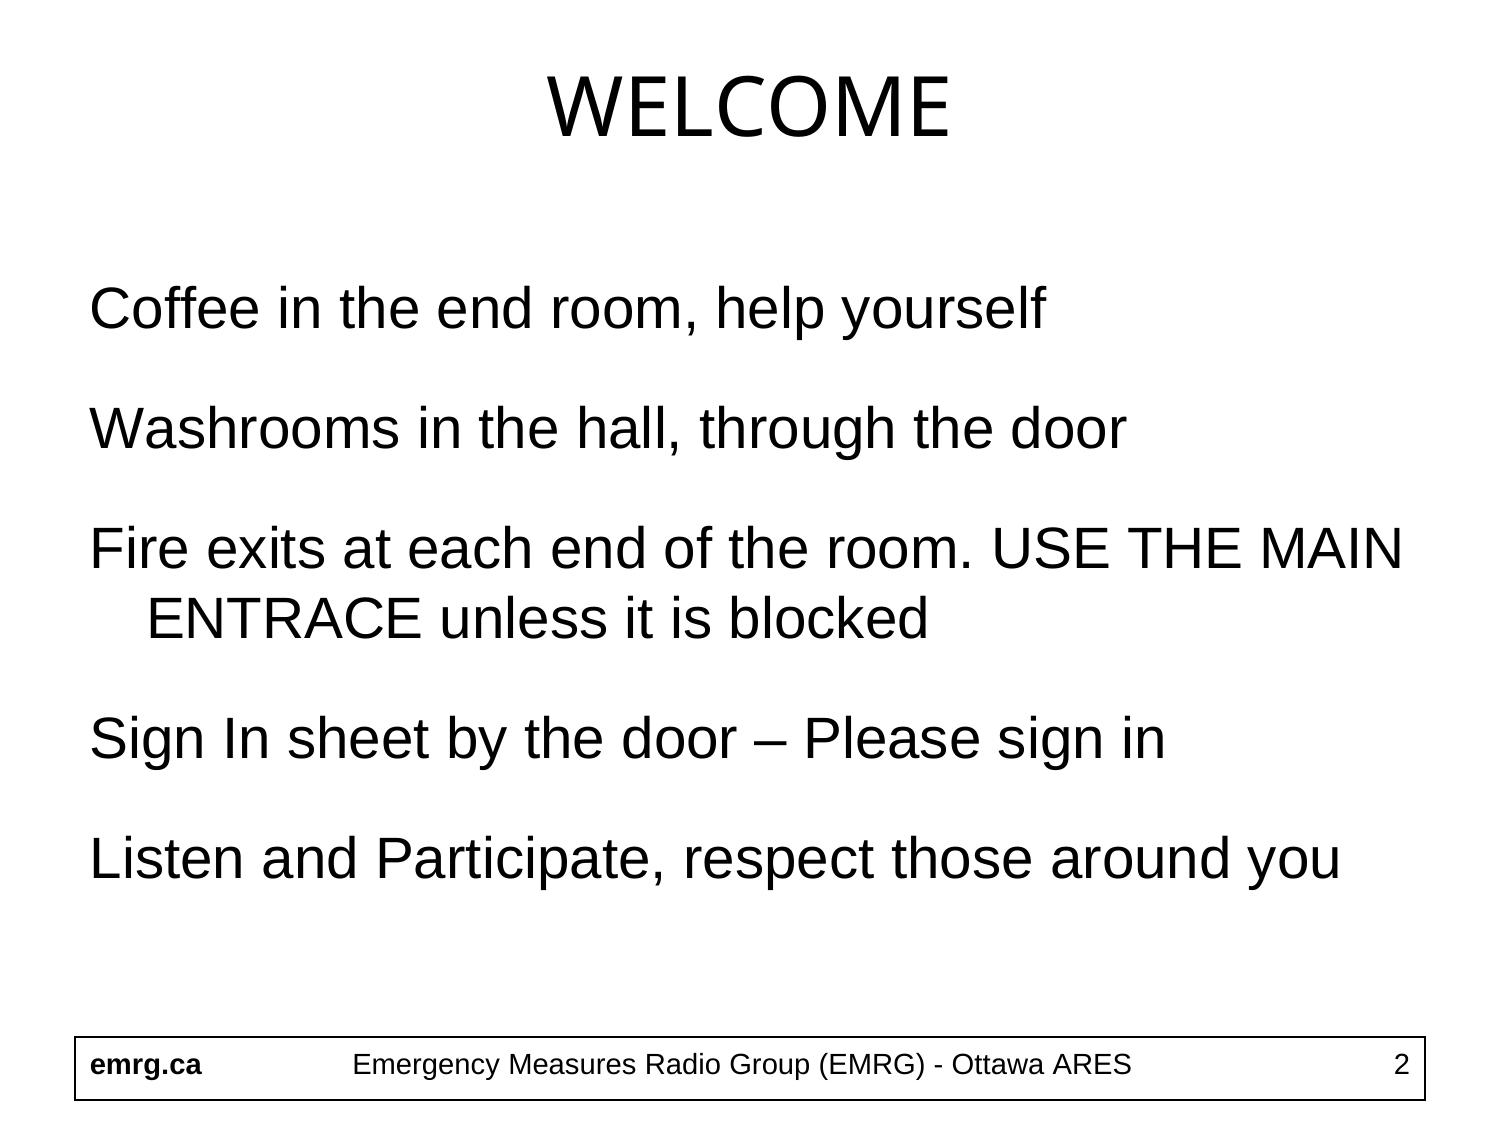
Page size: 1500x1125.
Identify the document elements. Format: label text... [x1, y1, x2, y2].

text_box <number> [1246, 1037, 1426, 1103]
text_box Coffee in the end room, help yourself Washrooms in the hall, through the door Fire exits at each end of the room. USE THE MAIN ENTRACE unless it is blocked Sign In sheet by the door – Please sign in Listen and Participate, respect those around you [75, 262, 1426, 1005]
text_box WELCOME [75, 45, 1426, 233]
text_box Emergency Measures Radio Group (EMRG) - Ottawa ARES [247, 1037, 1238, 1103]
